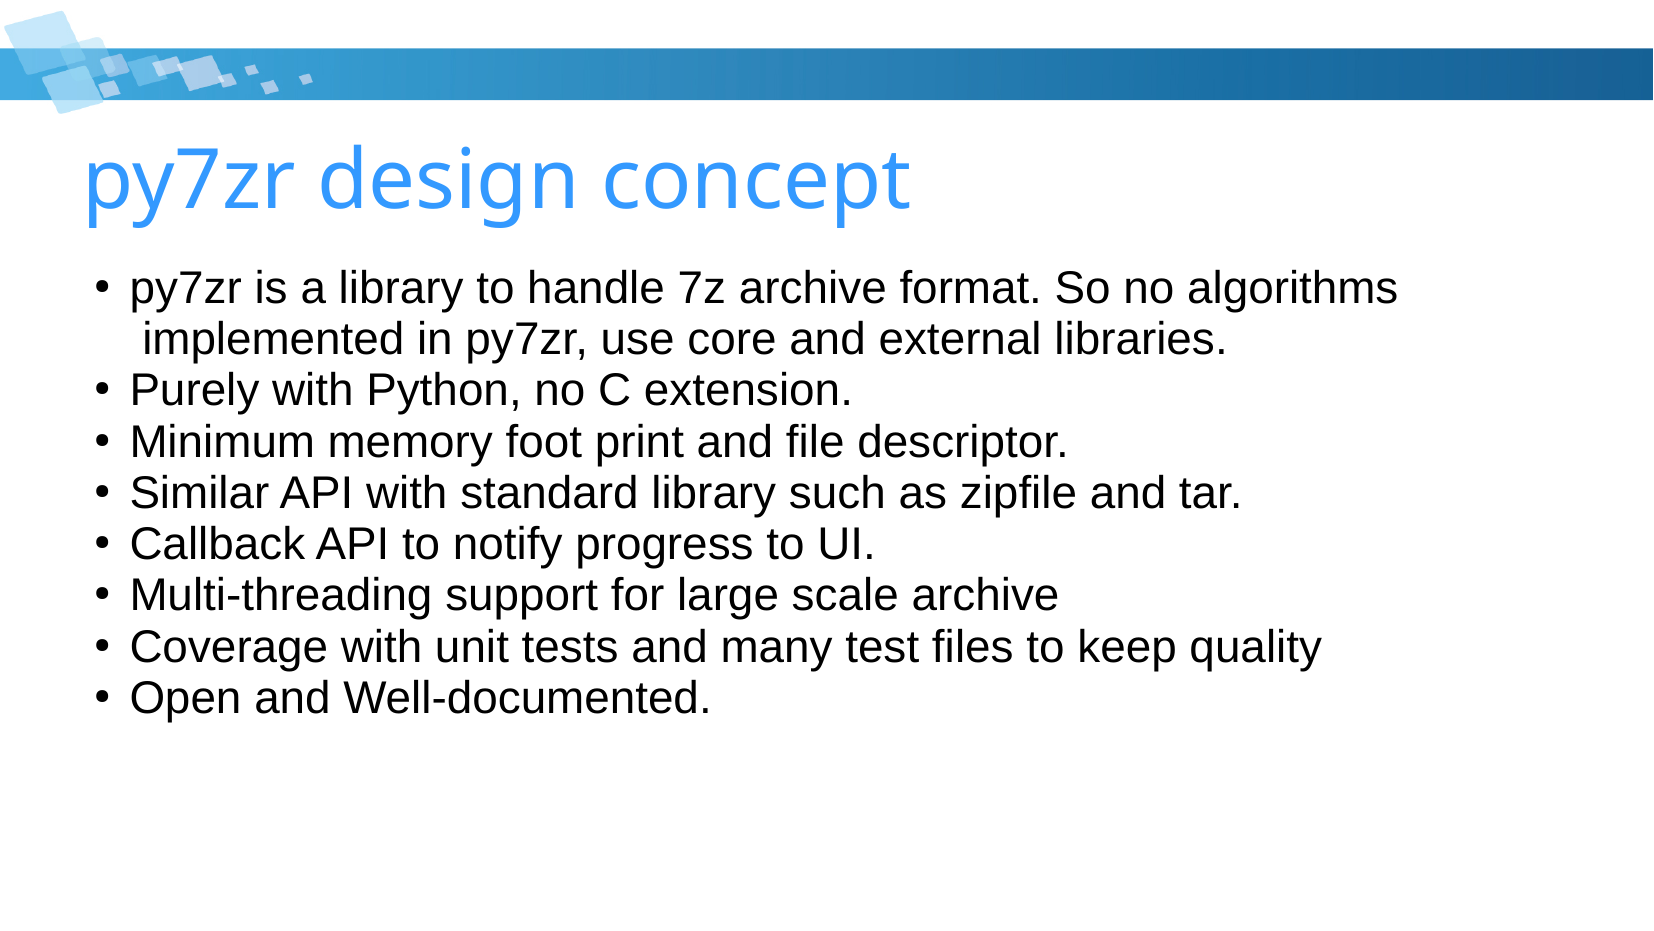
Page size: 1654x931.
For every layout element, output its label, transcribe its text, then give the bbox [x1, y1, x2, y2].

text_box py7zr is a library to handle 7z archive format. So no algorithms implemented in py7zr, use core and external libraries. Purely with Python, no C extension. Minimum memory foot print and file descriptor. Similar API with standard library such as zipfile and tar. Callback API to notify progress to UI. Multi-threading support for large scale archive Coverage with unit tests and many test files to keep quality Open and Well-documented. [79, 254, 1415, 777]
title py7zr design concept [82, 99, 1571, 255]
picture [0, 0, 1653, 929]
